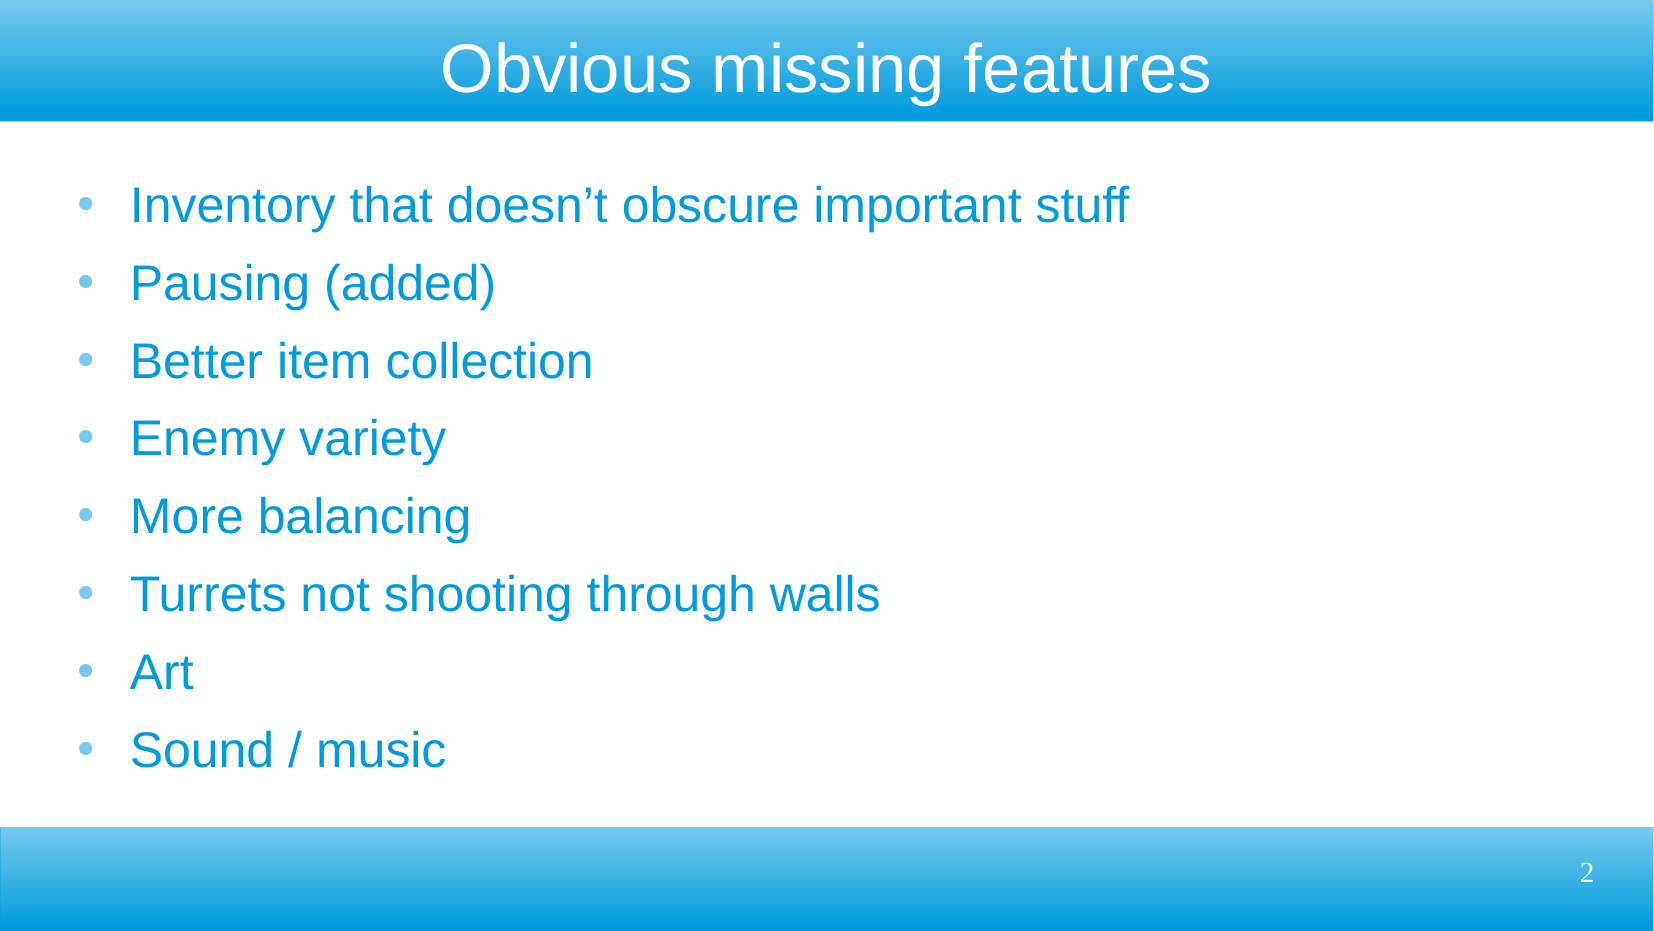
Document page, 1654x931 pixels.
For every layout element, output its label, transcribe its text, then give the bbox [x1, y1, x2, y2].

list Inventory that doesn’t obscure important stuff Pausing (added) Better item collection Enemy variety More balancing Turrets not shooting through walls Art Sound / music [59, 177, 1595, 768]
title Obvious missing features [59, 29, 1595, 108]
